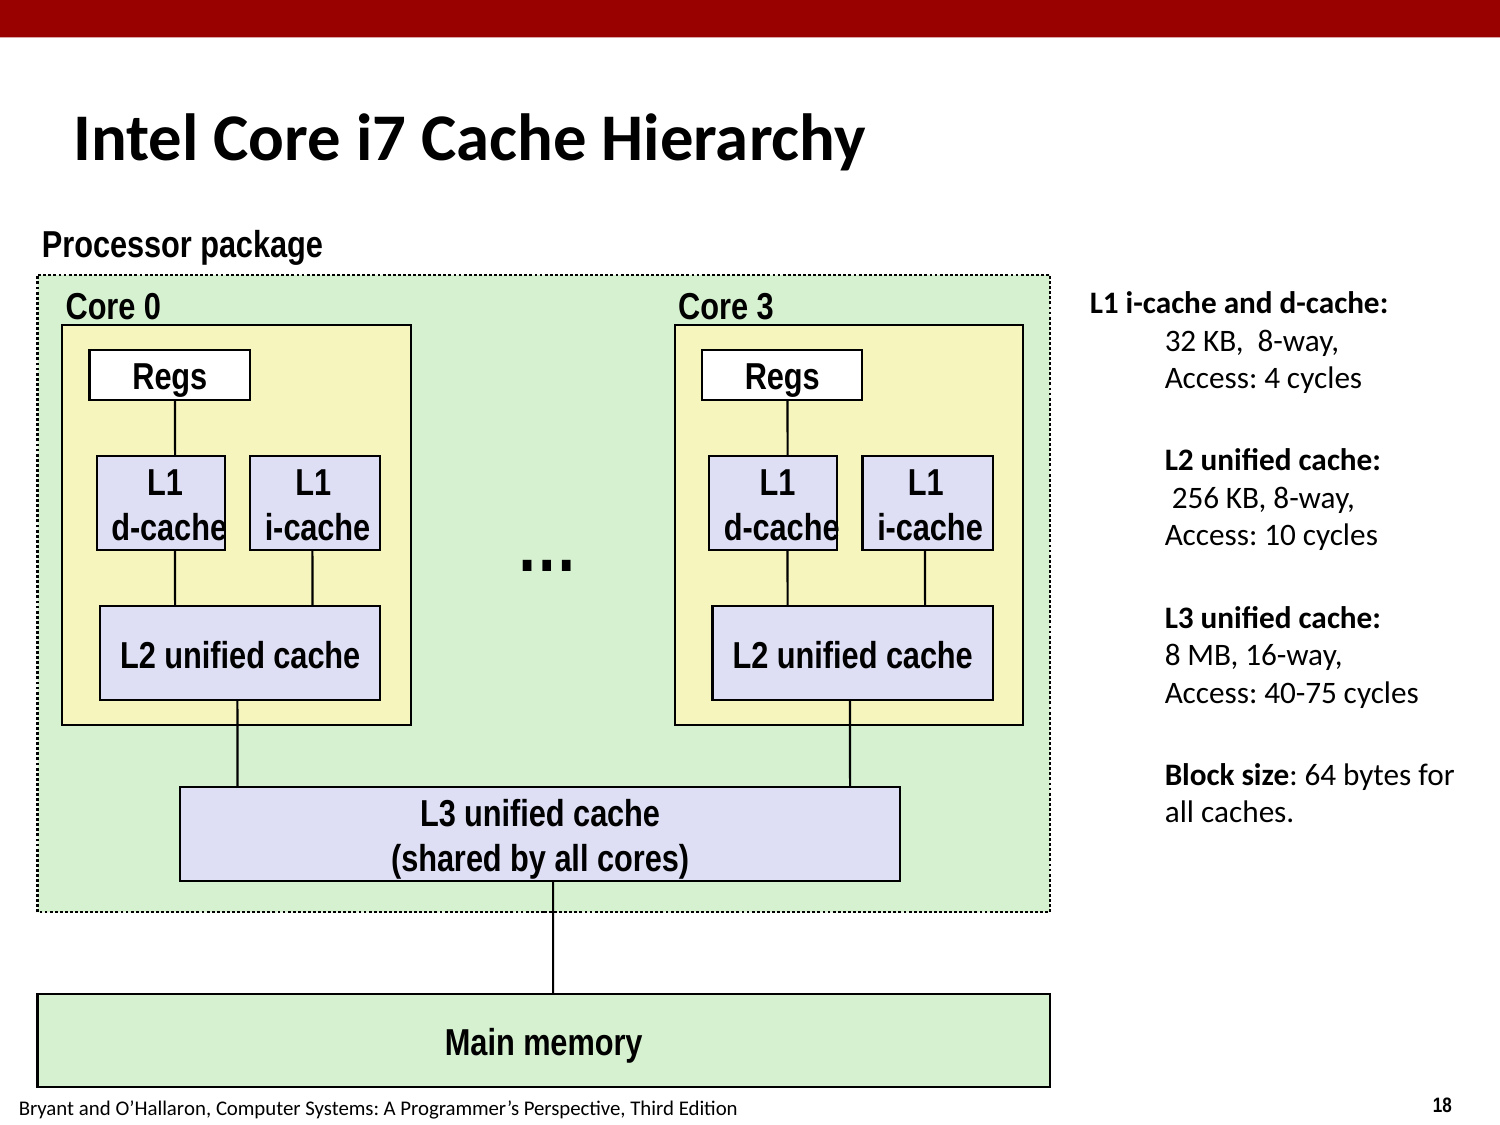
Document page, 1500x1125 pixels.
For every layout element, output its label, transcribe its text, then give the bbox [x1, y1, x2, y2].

title Intel Core i7 Cache Hierarchy [58, 71, 1304, 197]
text_box Core 0 [50, 274, 177, 335]
text_box L2 unified cache [99, 606, 381, 700]
text_box L1 i-cache and d-cache: 32 KB, 8-way, Access: 4 cycles L2 unified cache: 256 KB, 8-way, Access: 10 cycles L3 unified cache: 8 MB, 16-way, Access: 40-75 cycles Block size: 64 bytes for all caches. [1074, 274, 1488, 837]
text_box L3 unified cache (shared by all cores) [180, 787, 900, 882]
text_box L1 i-cache [862, 456, 993, 550]
text_box Regs [702, 350, 863, 400]
text_box L2 unified cache [712, 606, 993, 700]
text_box Regs [89, 350, 250, 400]
text_box L1 i-cache [249, 456, 381, 550]
text_box L1 d-cache [709, 456, 838, 550]
text_box [37, 275, 1050, 913]
text_box Main memory [37, 993, 1050, 1088]
text_box L1 d-cache [96, 456, 225, 550]
text_box Core 3 [663, 274, 789, 335]
text_box Processor package [27, 212, 338, 273]
text_box … [487, 489, 607, 595]
